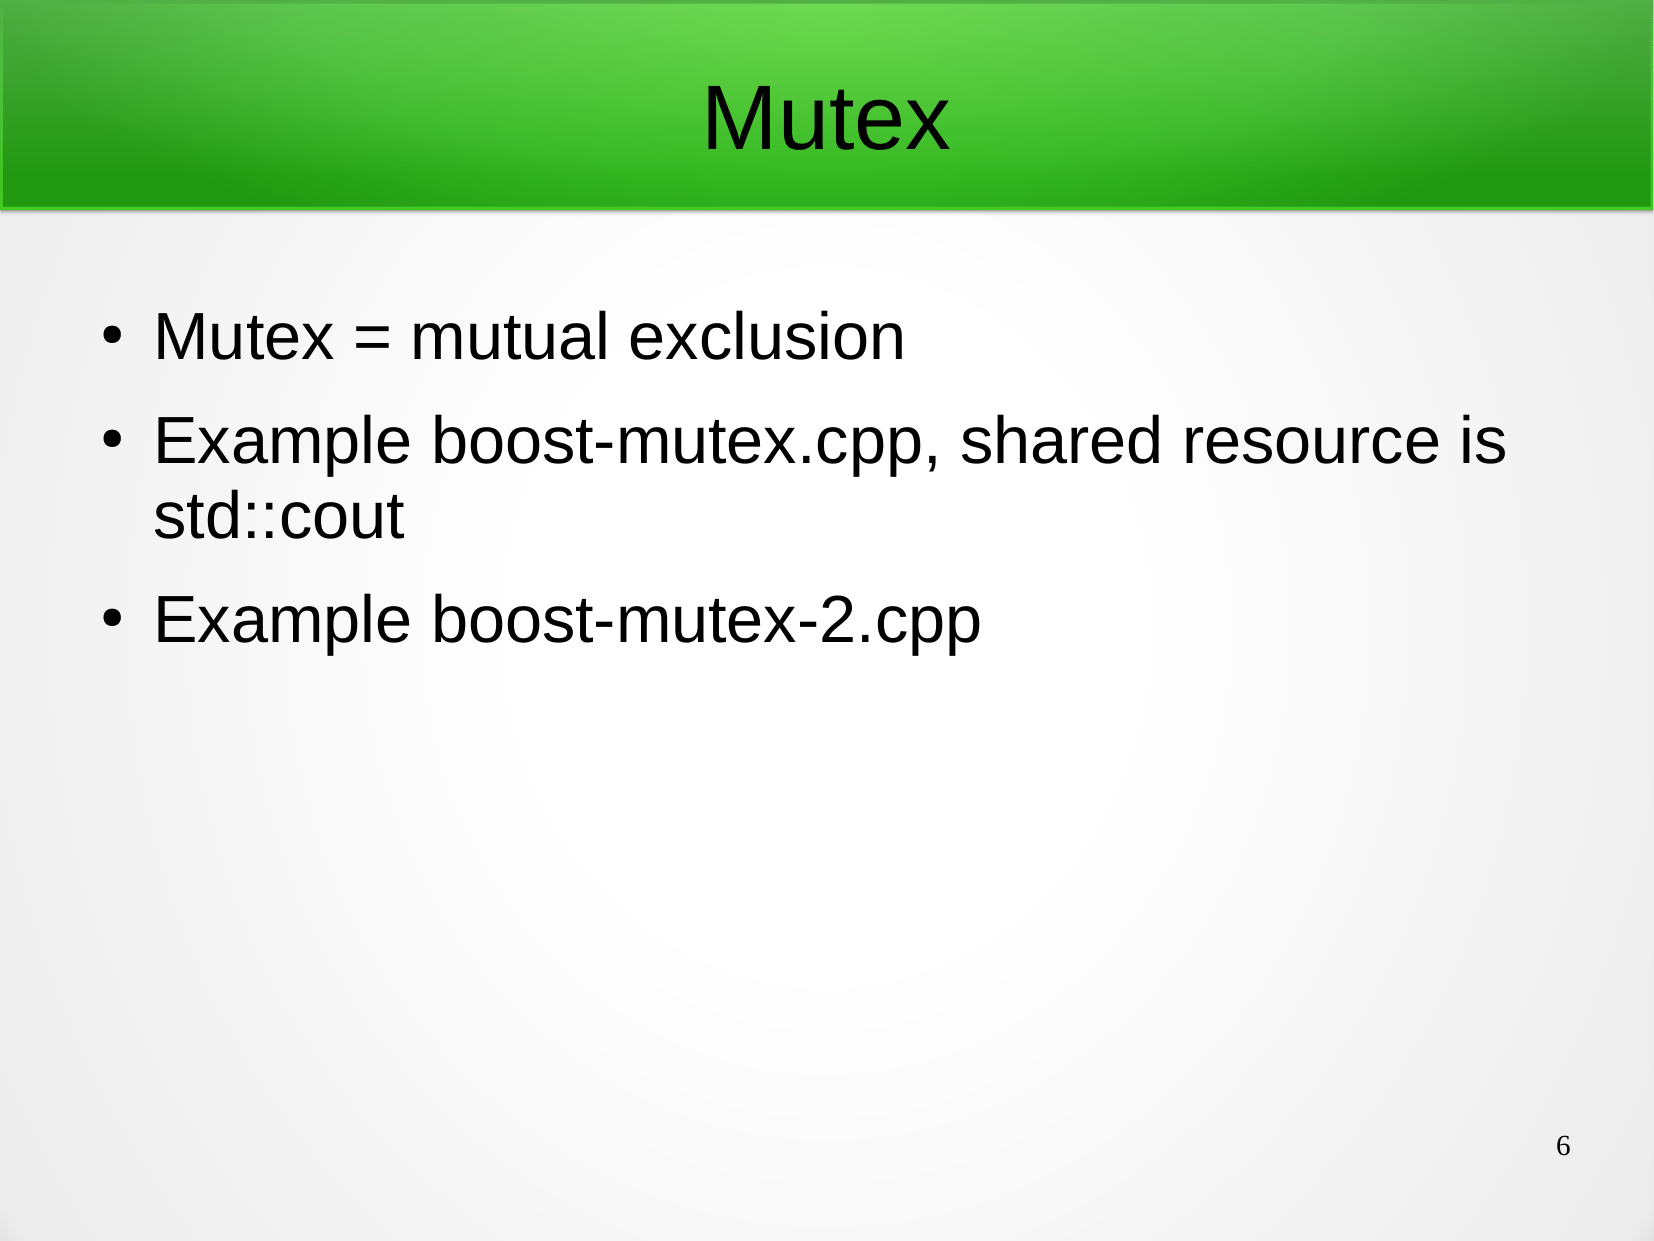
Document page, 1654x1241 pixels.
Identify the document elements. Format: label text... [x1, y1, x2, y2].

list Mutex = mutual exclusion Example boost-mutex.cpp, shared resource is std::cout Example boost-mutex-2.cpp [82, 299, 1571, 1019]
title Mutex [82, 47, 1571, 189]
